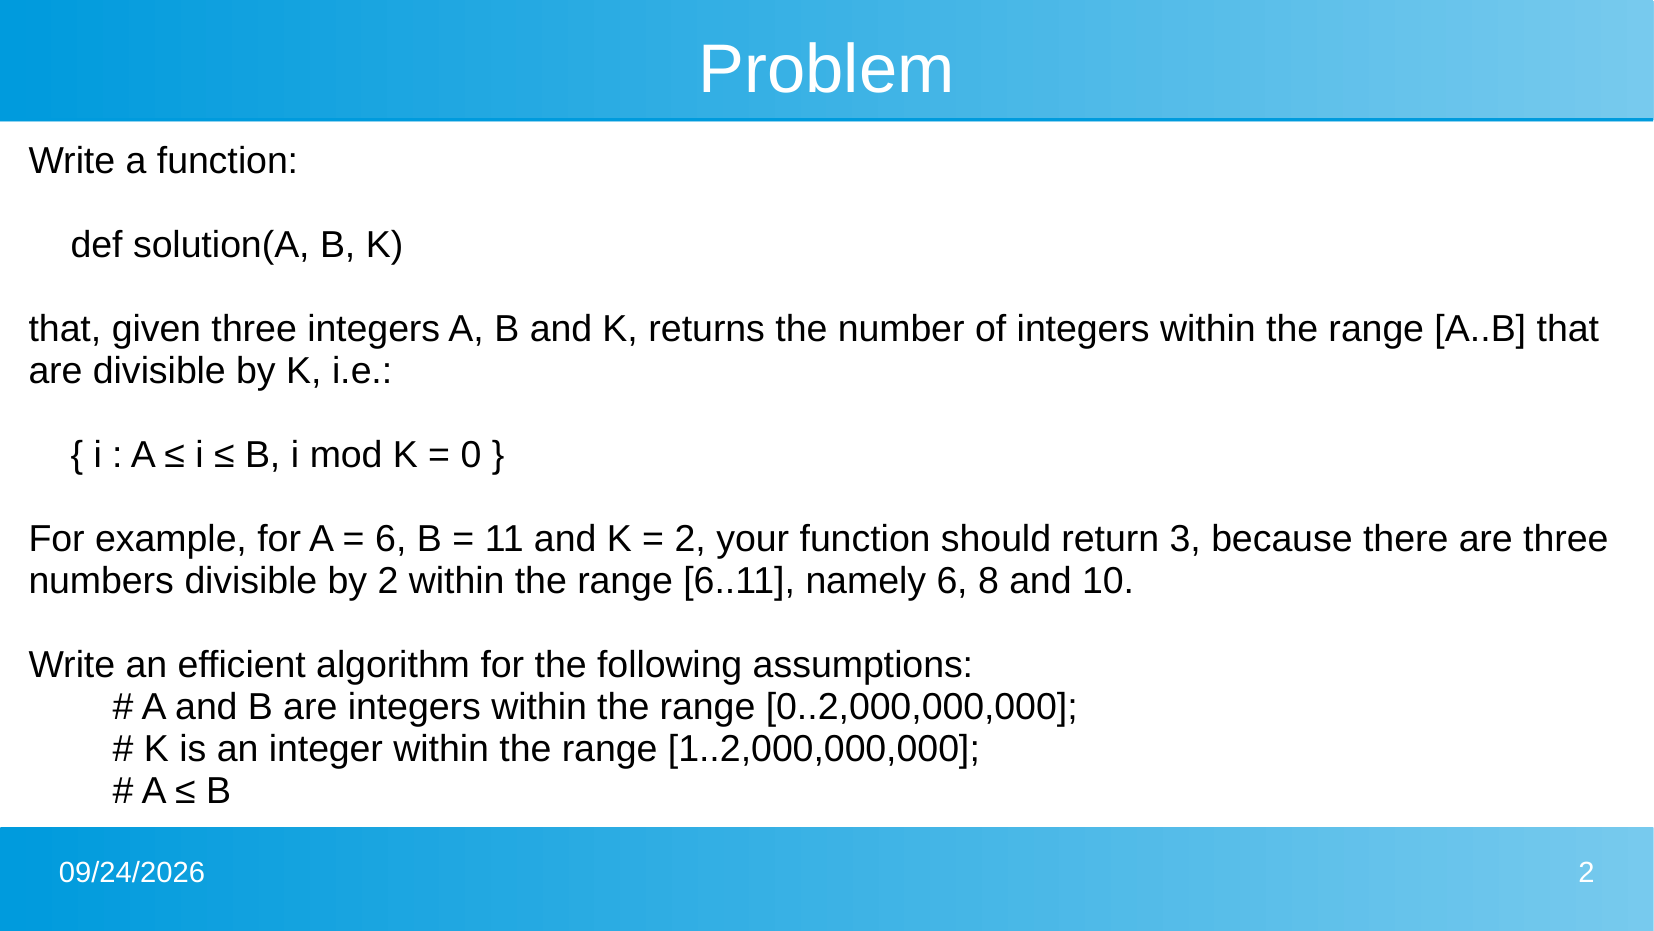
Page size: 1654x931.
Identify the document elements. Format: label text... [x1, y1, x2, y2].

title Problem [59, 29, 1595, 108]
text_box Write a function: def solution(A, B, K) that, given three integers A, B and K, returns the number of integers within the range [A..B] that are divisible by K, i.e.: { i : A ≤ i ≤ B, i mod K = 0 } For example, for A = 6, B = 11 and K = 2, your function should return 3, because there are three numbers divisible by 2 within the range [6..11], namely 6, 8 and 10. Write an efficient algorithm for the following assumptions: # A and B are integers within the range [0..2,000,000,000]; # K is an integer within the range [1..2,000,000,000]; # A ≤ B [13, 132, 1627, 931]
